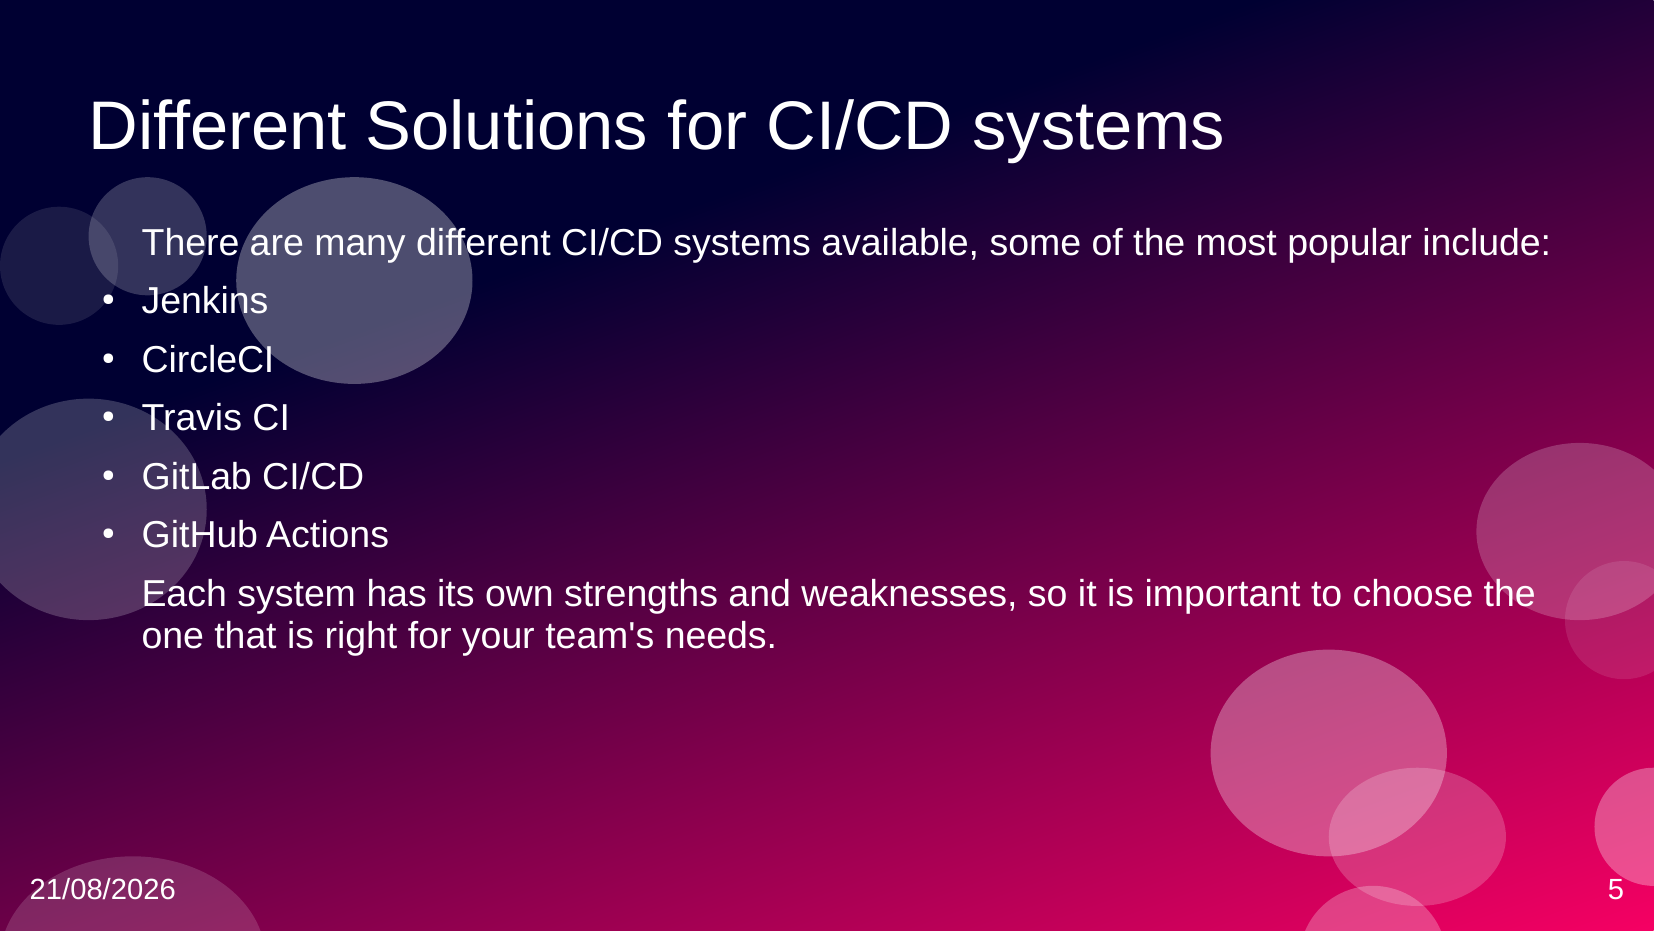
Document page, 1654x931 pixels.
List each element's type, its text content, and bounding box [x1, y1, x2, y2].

title Different Solutions for CI/CD systems [88, 44, 1565, 207]
list There are many different CI/CD systems available, some of the most popular include: Jenkins CircleCI Travis CI GitLab CI/CD GitHub Actions Each system has its own strengths and weaknesses, so it is important to choose the one that is right for your team's needs. [88, 221, 1565, 680]
